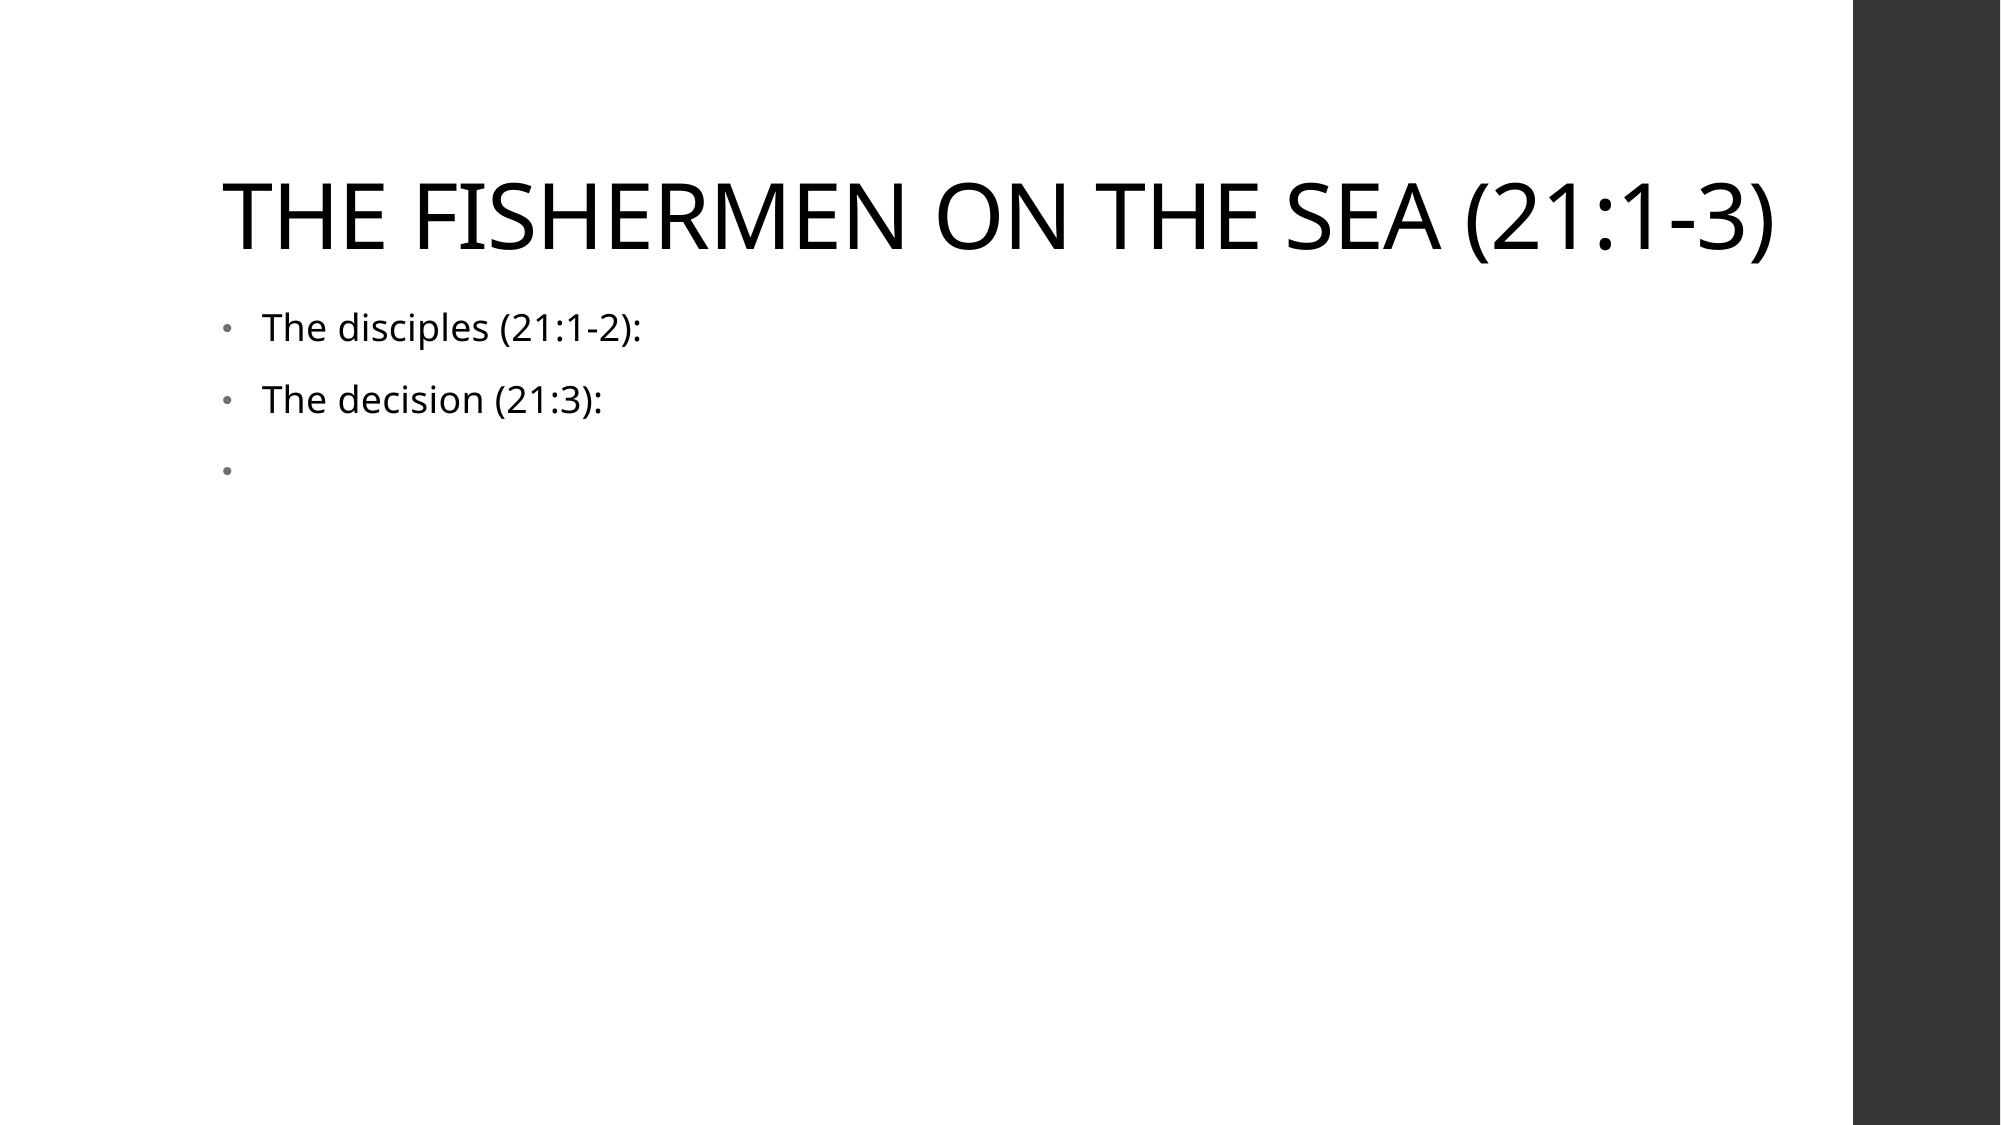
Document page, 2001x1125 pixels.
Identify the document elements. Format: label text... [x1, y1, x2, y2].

title THE FISHERMEN ON THE SEA (21:1-3) [206, 60, 1797, 278]
list The disciples (21:1-2): The decision (21:3): [206, 299, 1617, 1014]
